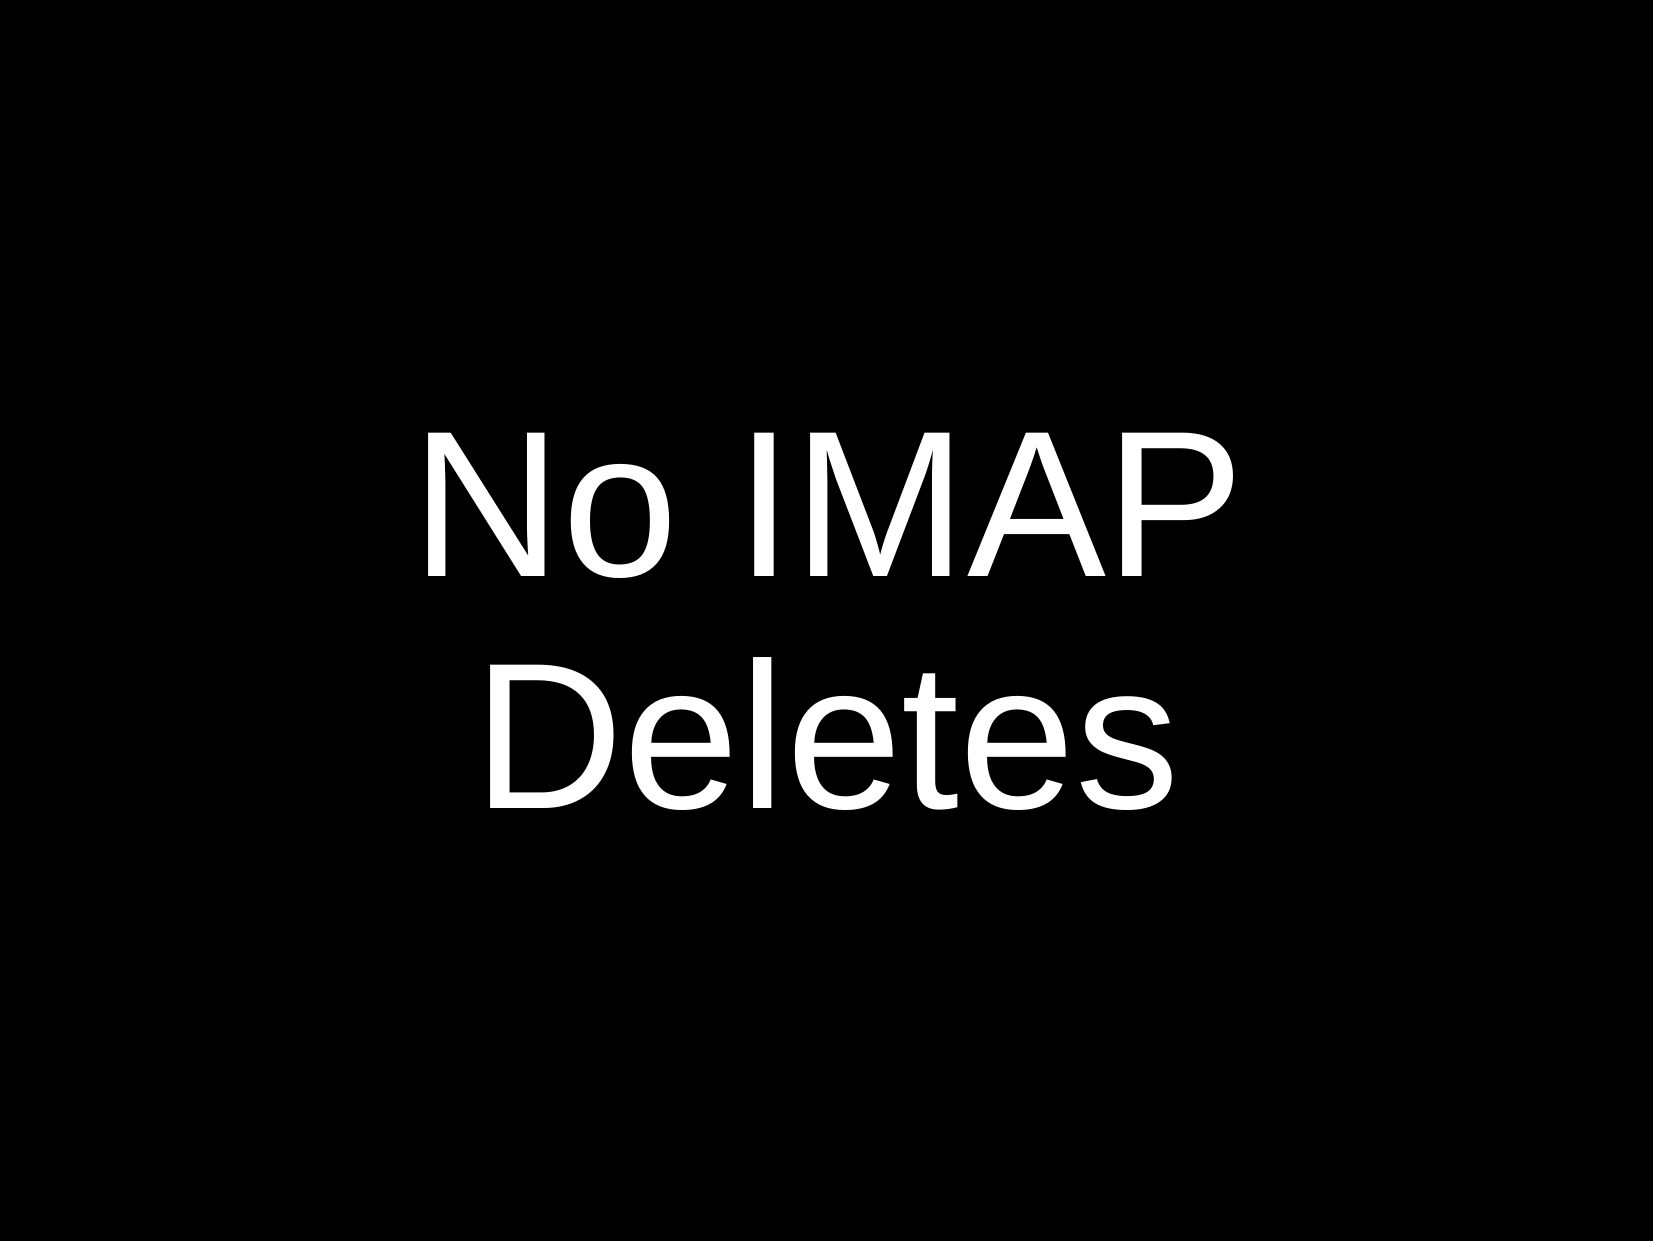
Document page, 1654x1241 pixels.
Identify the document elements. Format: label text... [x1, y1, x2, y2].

title No IMAP Deletes [82, 101, 1571, 1140]
